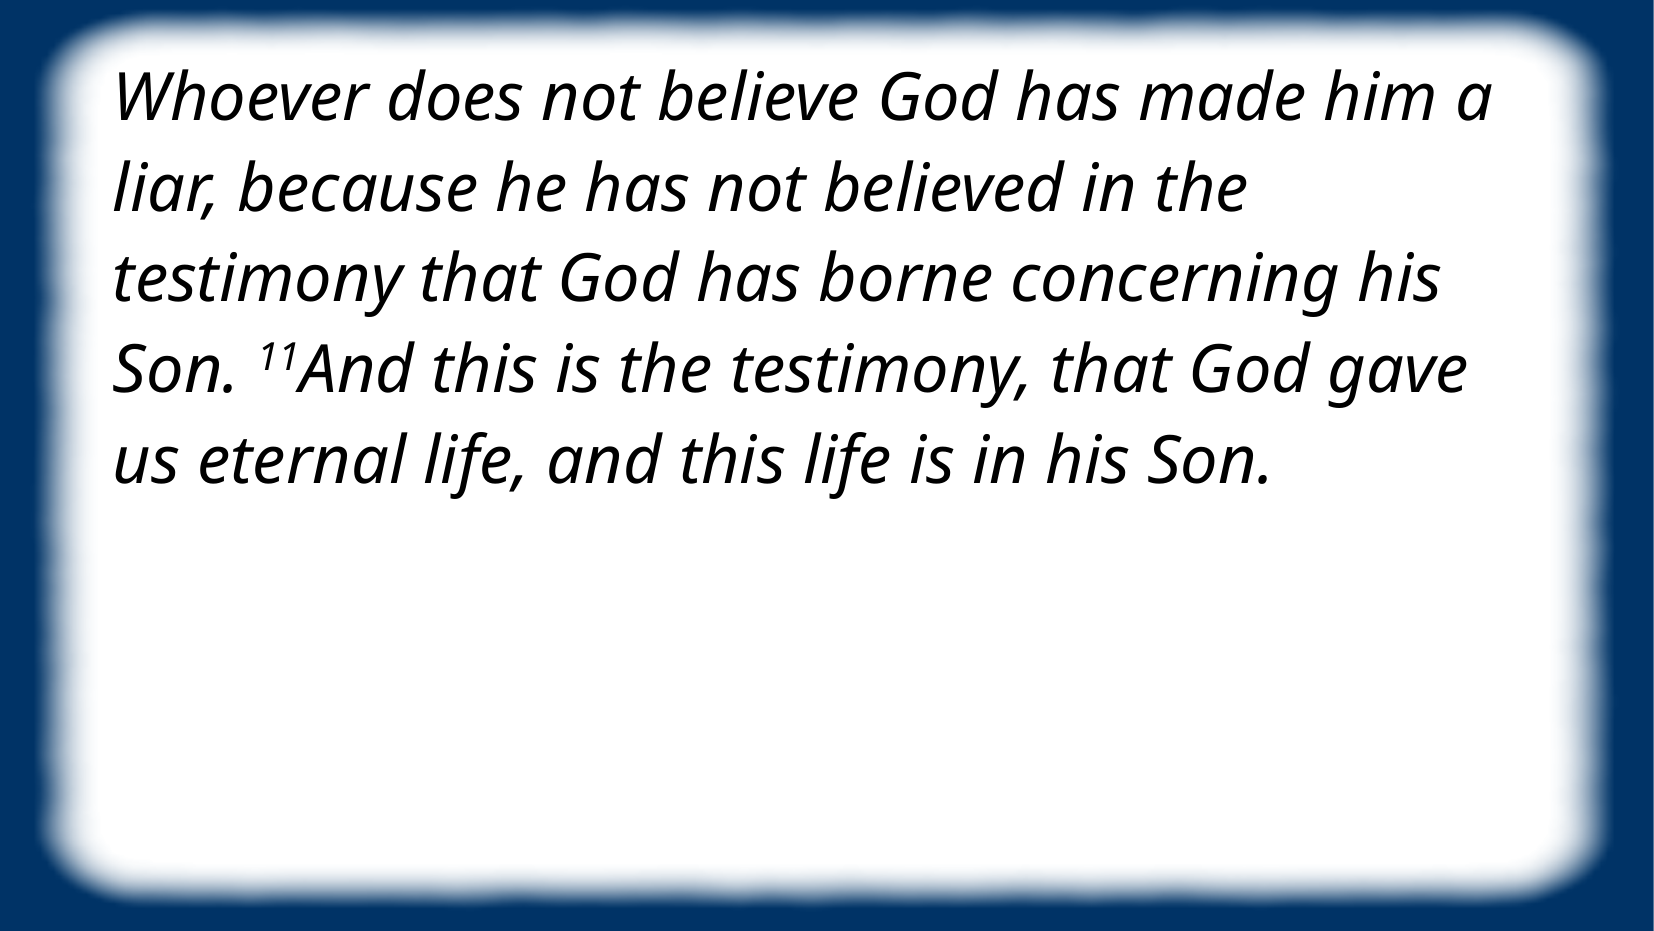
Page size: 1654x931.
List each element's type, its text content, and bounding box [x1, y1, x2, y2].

picture [0, 0, 1654, 931]
text_box Whoever does not believe God has made him a liar, because he has not believed in the testimony that God has borne concerning his Son. 11And this is the testimony, that God gave us eternal life, and this life is in his Son. [98, 41, 1539, 501]
